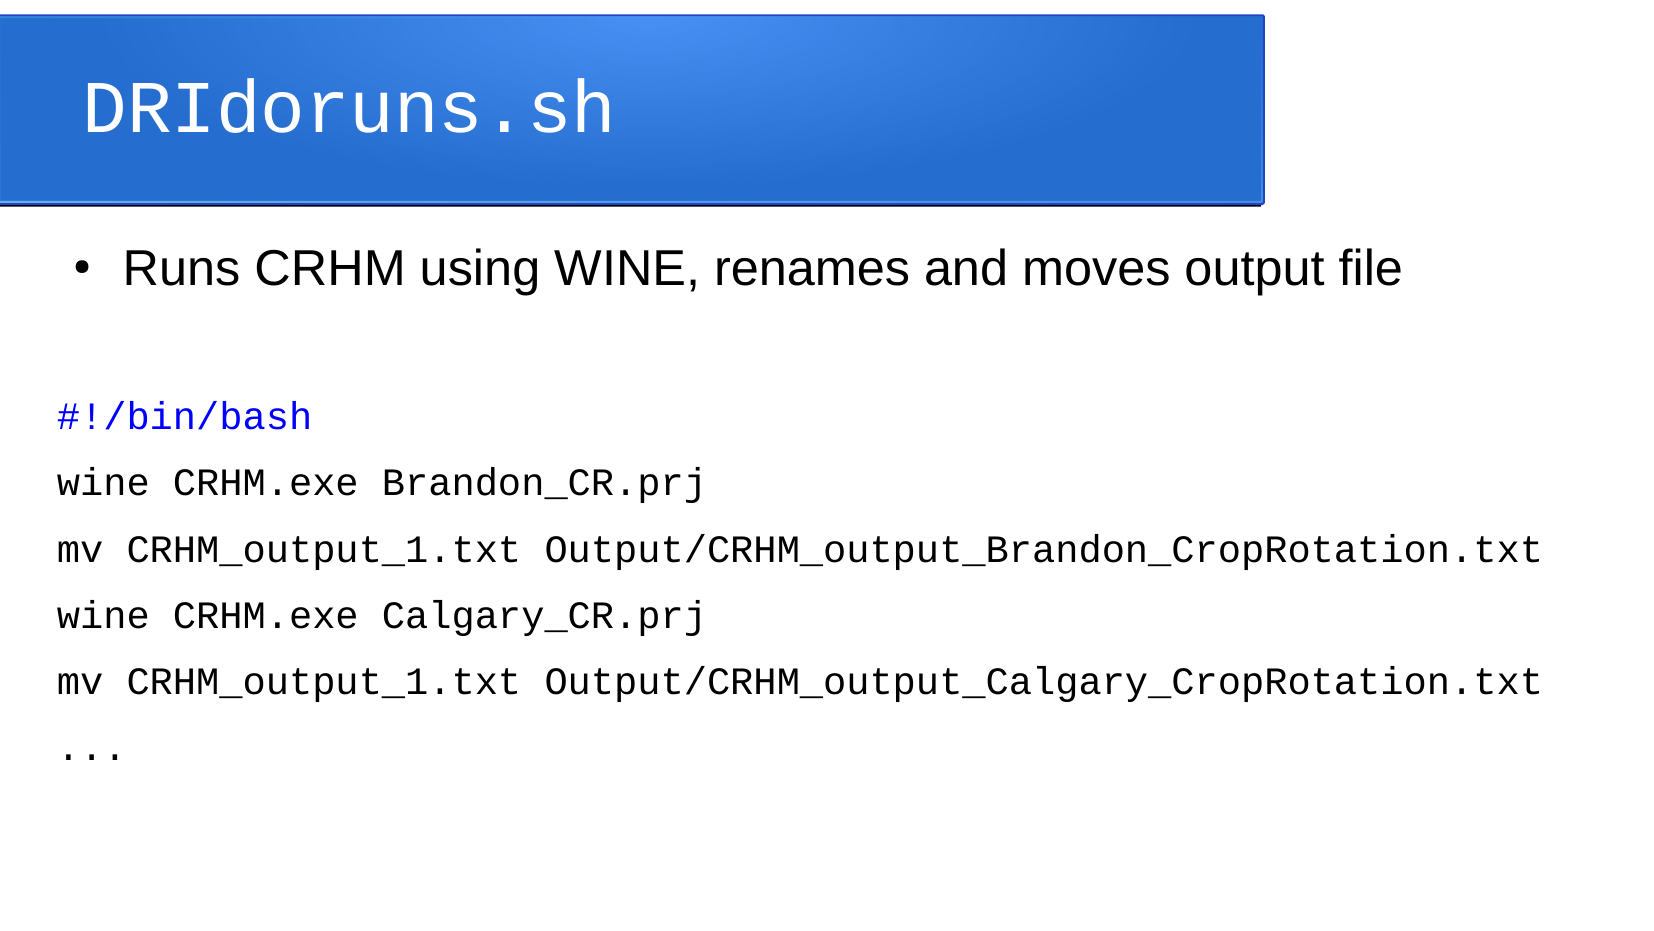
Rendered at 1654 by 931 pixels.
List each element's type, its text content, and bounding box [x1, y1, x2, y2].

list Runs CRHM using WINE, renames and moves output file #!/bin/bash wine CRHM.exe Brandon_CR.prj mv CRHM_output_1.txt Output/CRHM_output_Brandon_CropRotation.txt wine CRHM.exe Calgary_CR.prj mv CRHM_output_1.txt Output/CRHM_output_Calgary_CropRotation.txt ... [56, 240, 1546, 780]
title DRIdoruns.sh [82, 35, 1235, 189]
